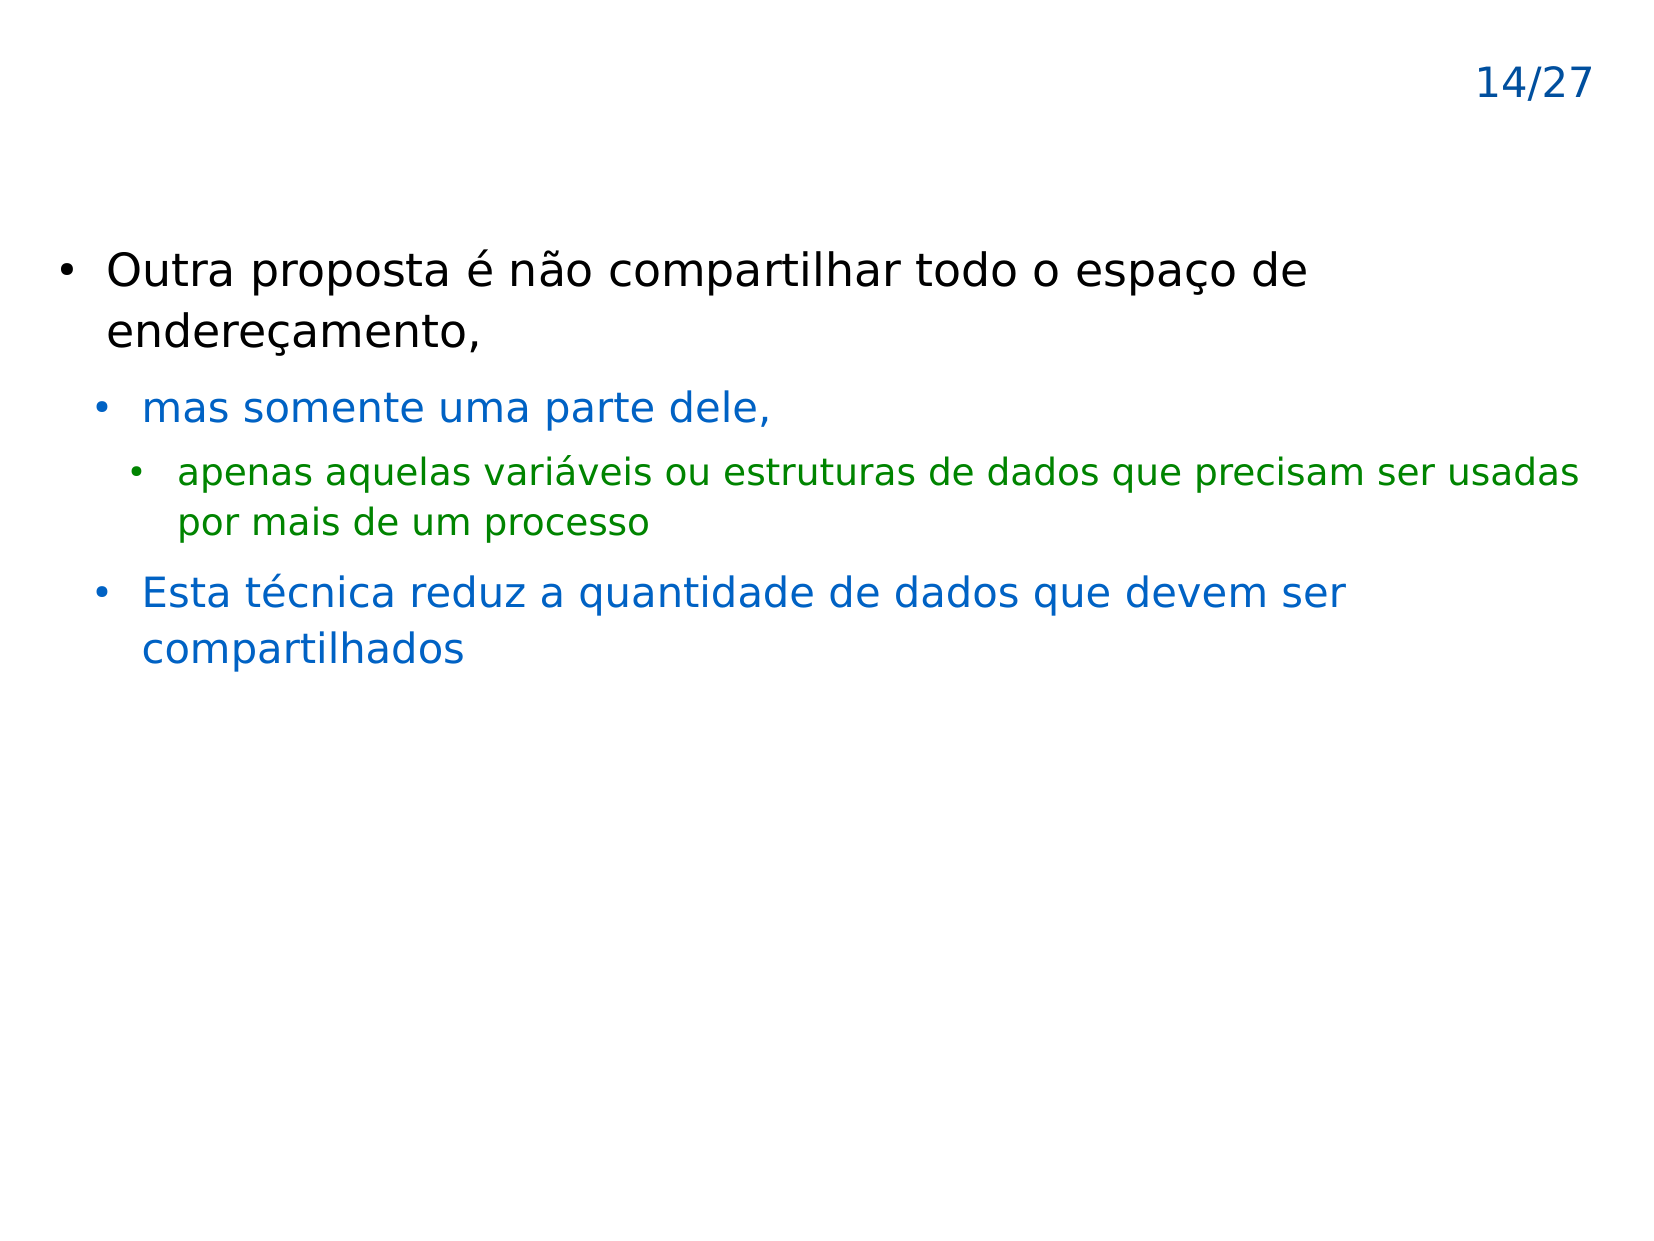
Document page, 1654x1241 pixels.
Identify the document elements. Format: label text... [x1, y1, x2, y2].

list Outra proposta é não compartilhar todo o espaço de endereçamento, mas somente uma parte dele, apenas aquelas variáveis ou estruturas de dados que precisam ser usadas por mais de um processo Esta técnica reduz a quantidade de dados que devem ser compartilhados [59, 236, 1595, 1211]
